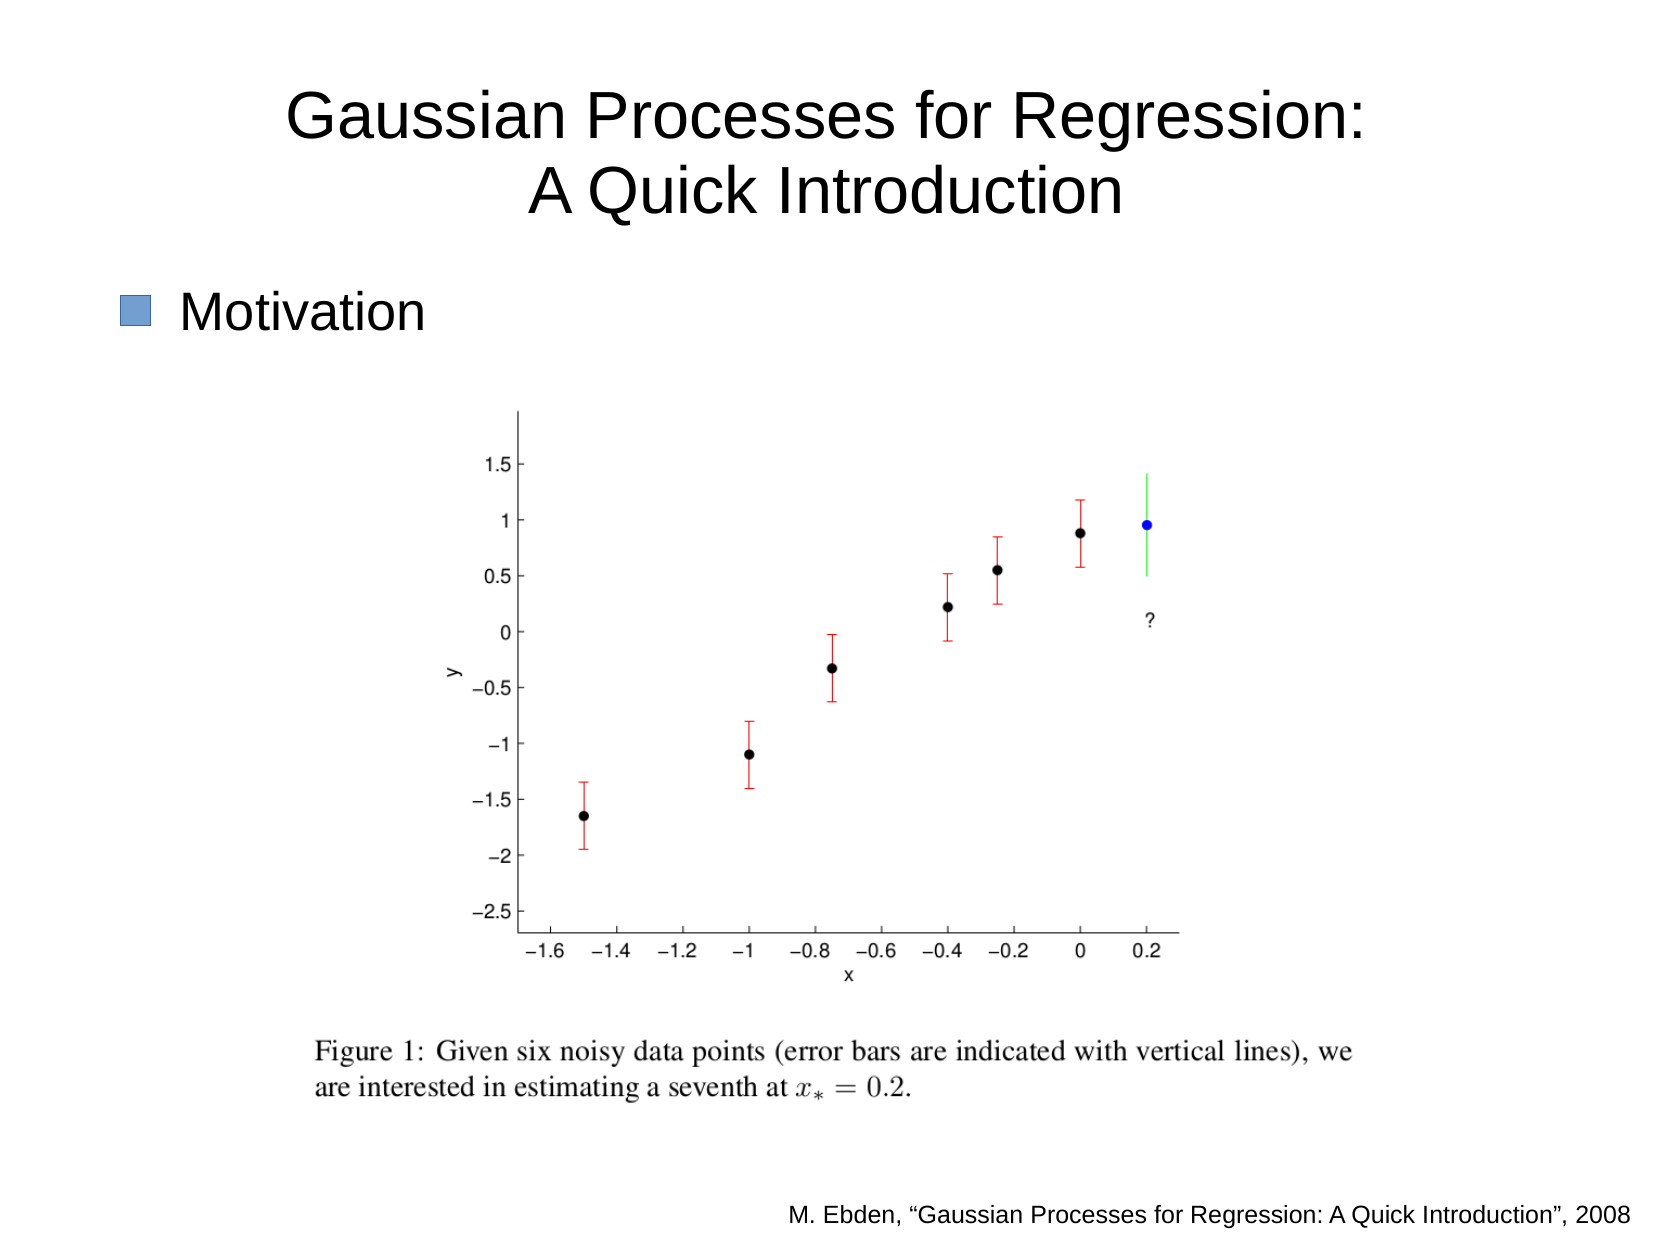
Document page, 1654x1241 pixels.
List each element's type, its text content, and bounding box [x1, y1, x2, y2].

picture [254, 404, 1399, 1132]
text_box M. Ebden, “Gaussian Processes for Regression: A Quick Introduction”, 2008 [773, 1192, 1654, 1241]
text_box [120, 295, 151, 326]
title Gaussian Processes for Regression: A Quick Introduction [82, 49, 1571, 257]
text_box Motivation [165, 274, 706, 350]
